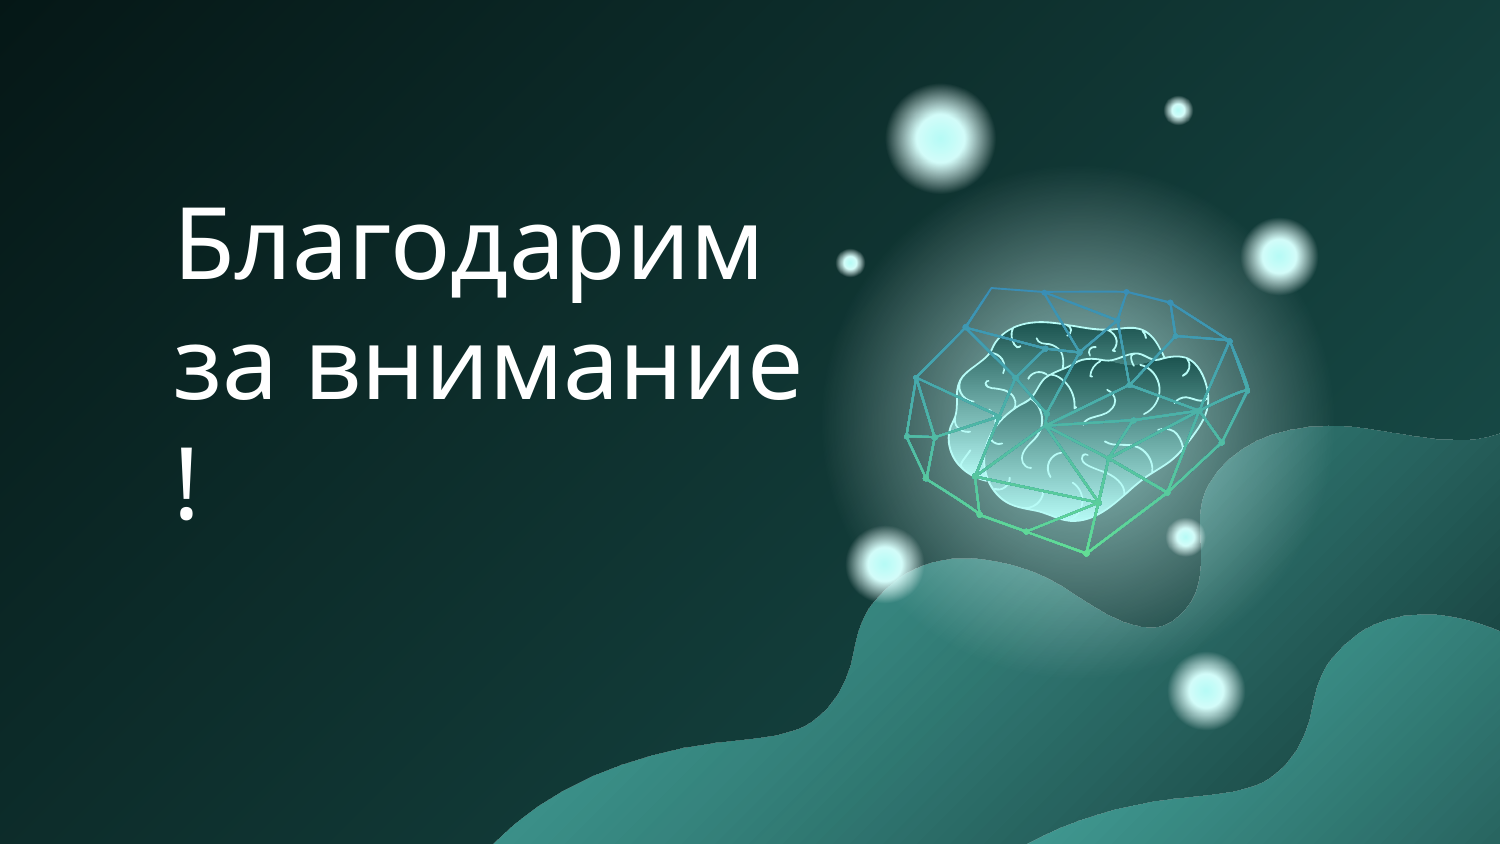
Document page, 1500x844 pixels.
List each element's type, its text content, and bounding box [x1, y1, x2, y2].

text_box [813, 70, 1342, 738]
title Благодарим за внимание ! [158, 247, 837, 555]
text_box [1160, 92, 1196, 128]
